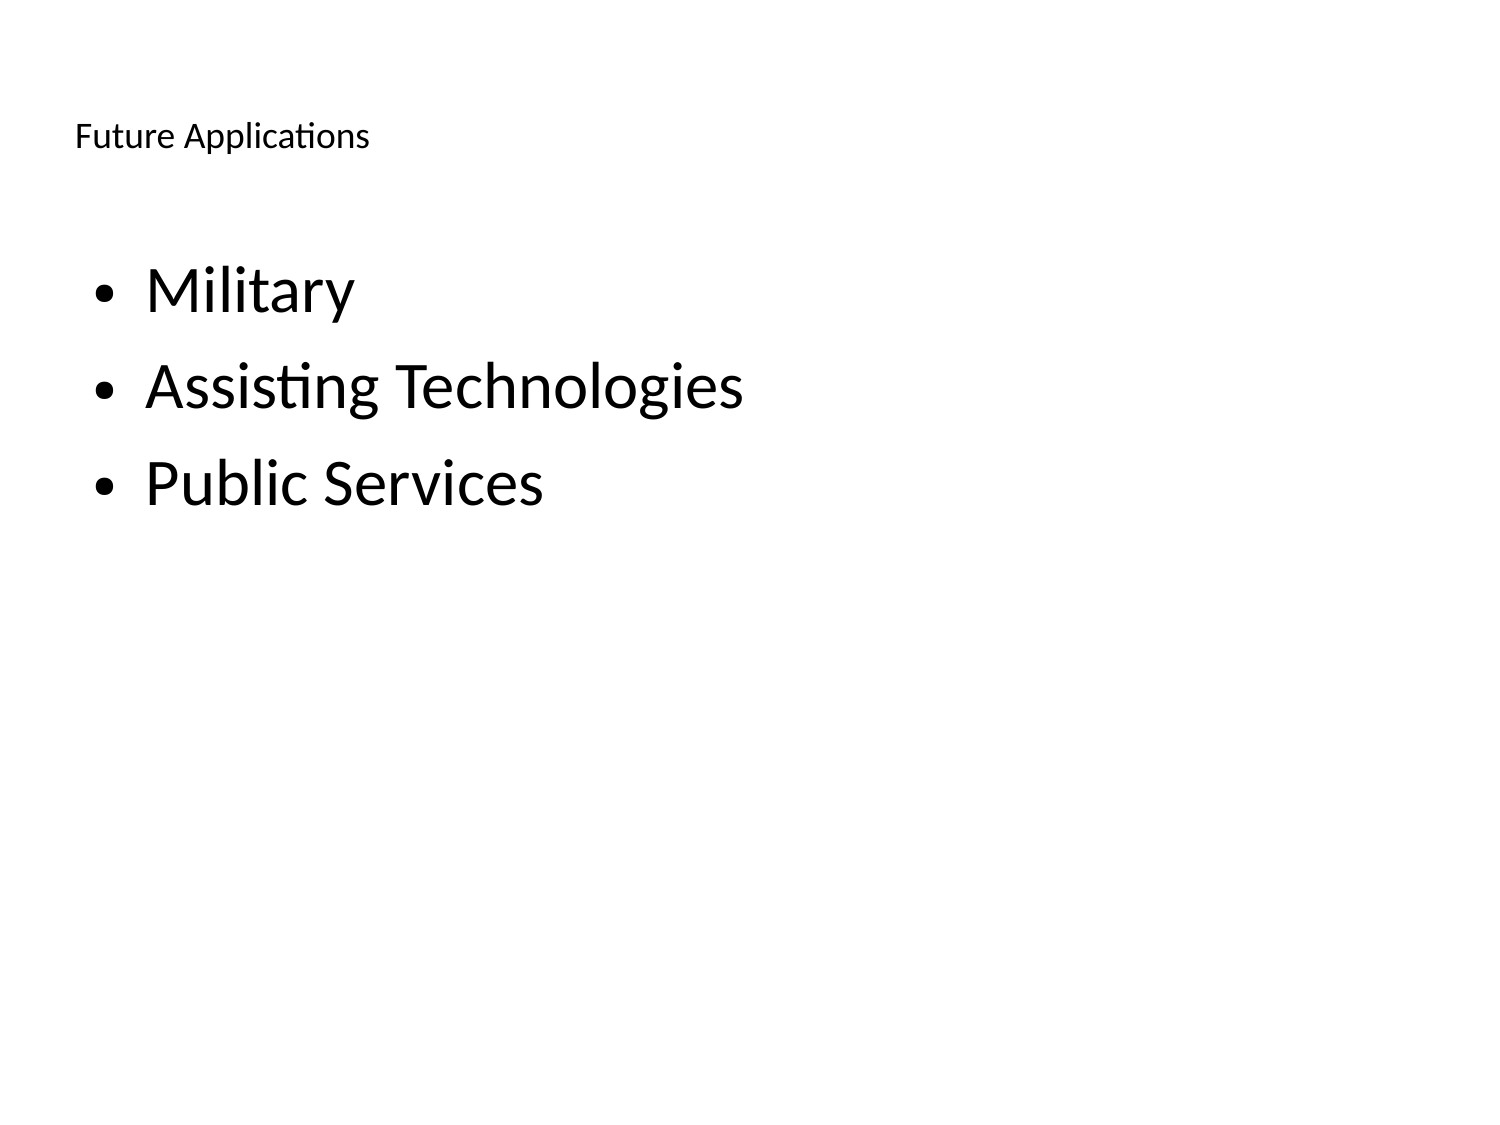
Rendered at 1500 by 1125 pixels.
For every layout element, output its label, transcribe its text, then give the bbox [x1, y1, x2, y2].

title Future Applications [75, 45, 1425, 233]
list Military Assisting Technologies Public Services [75, 262, 1425, 1005]
